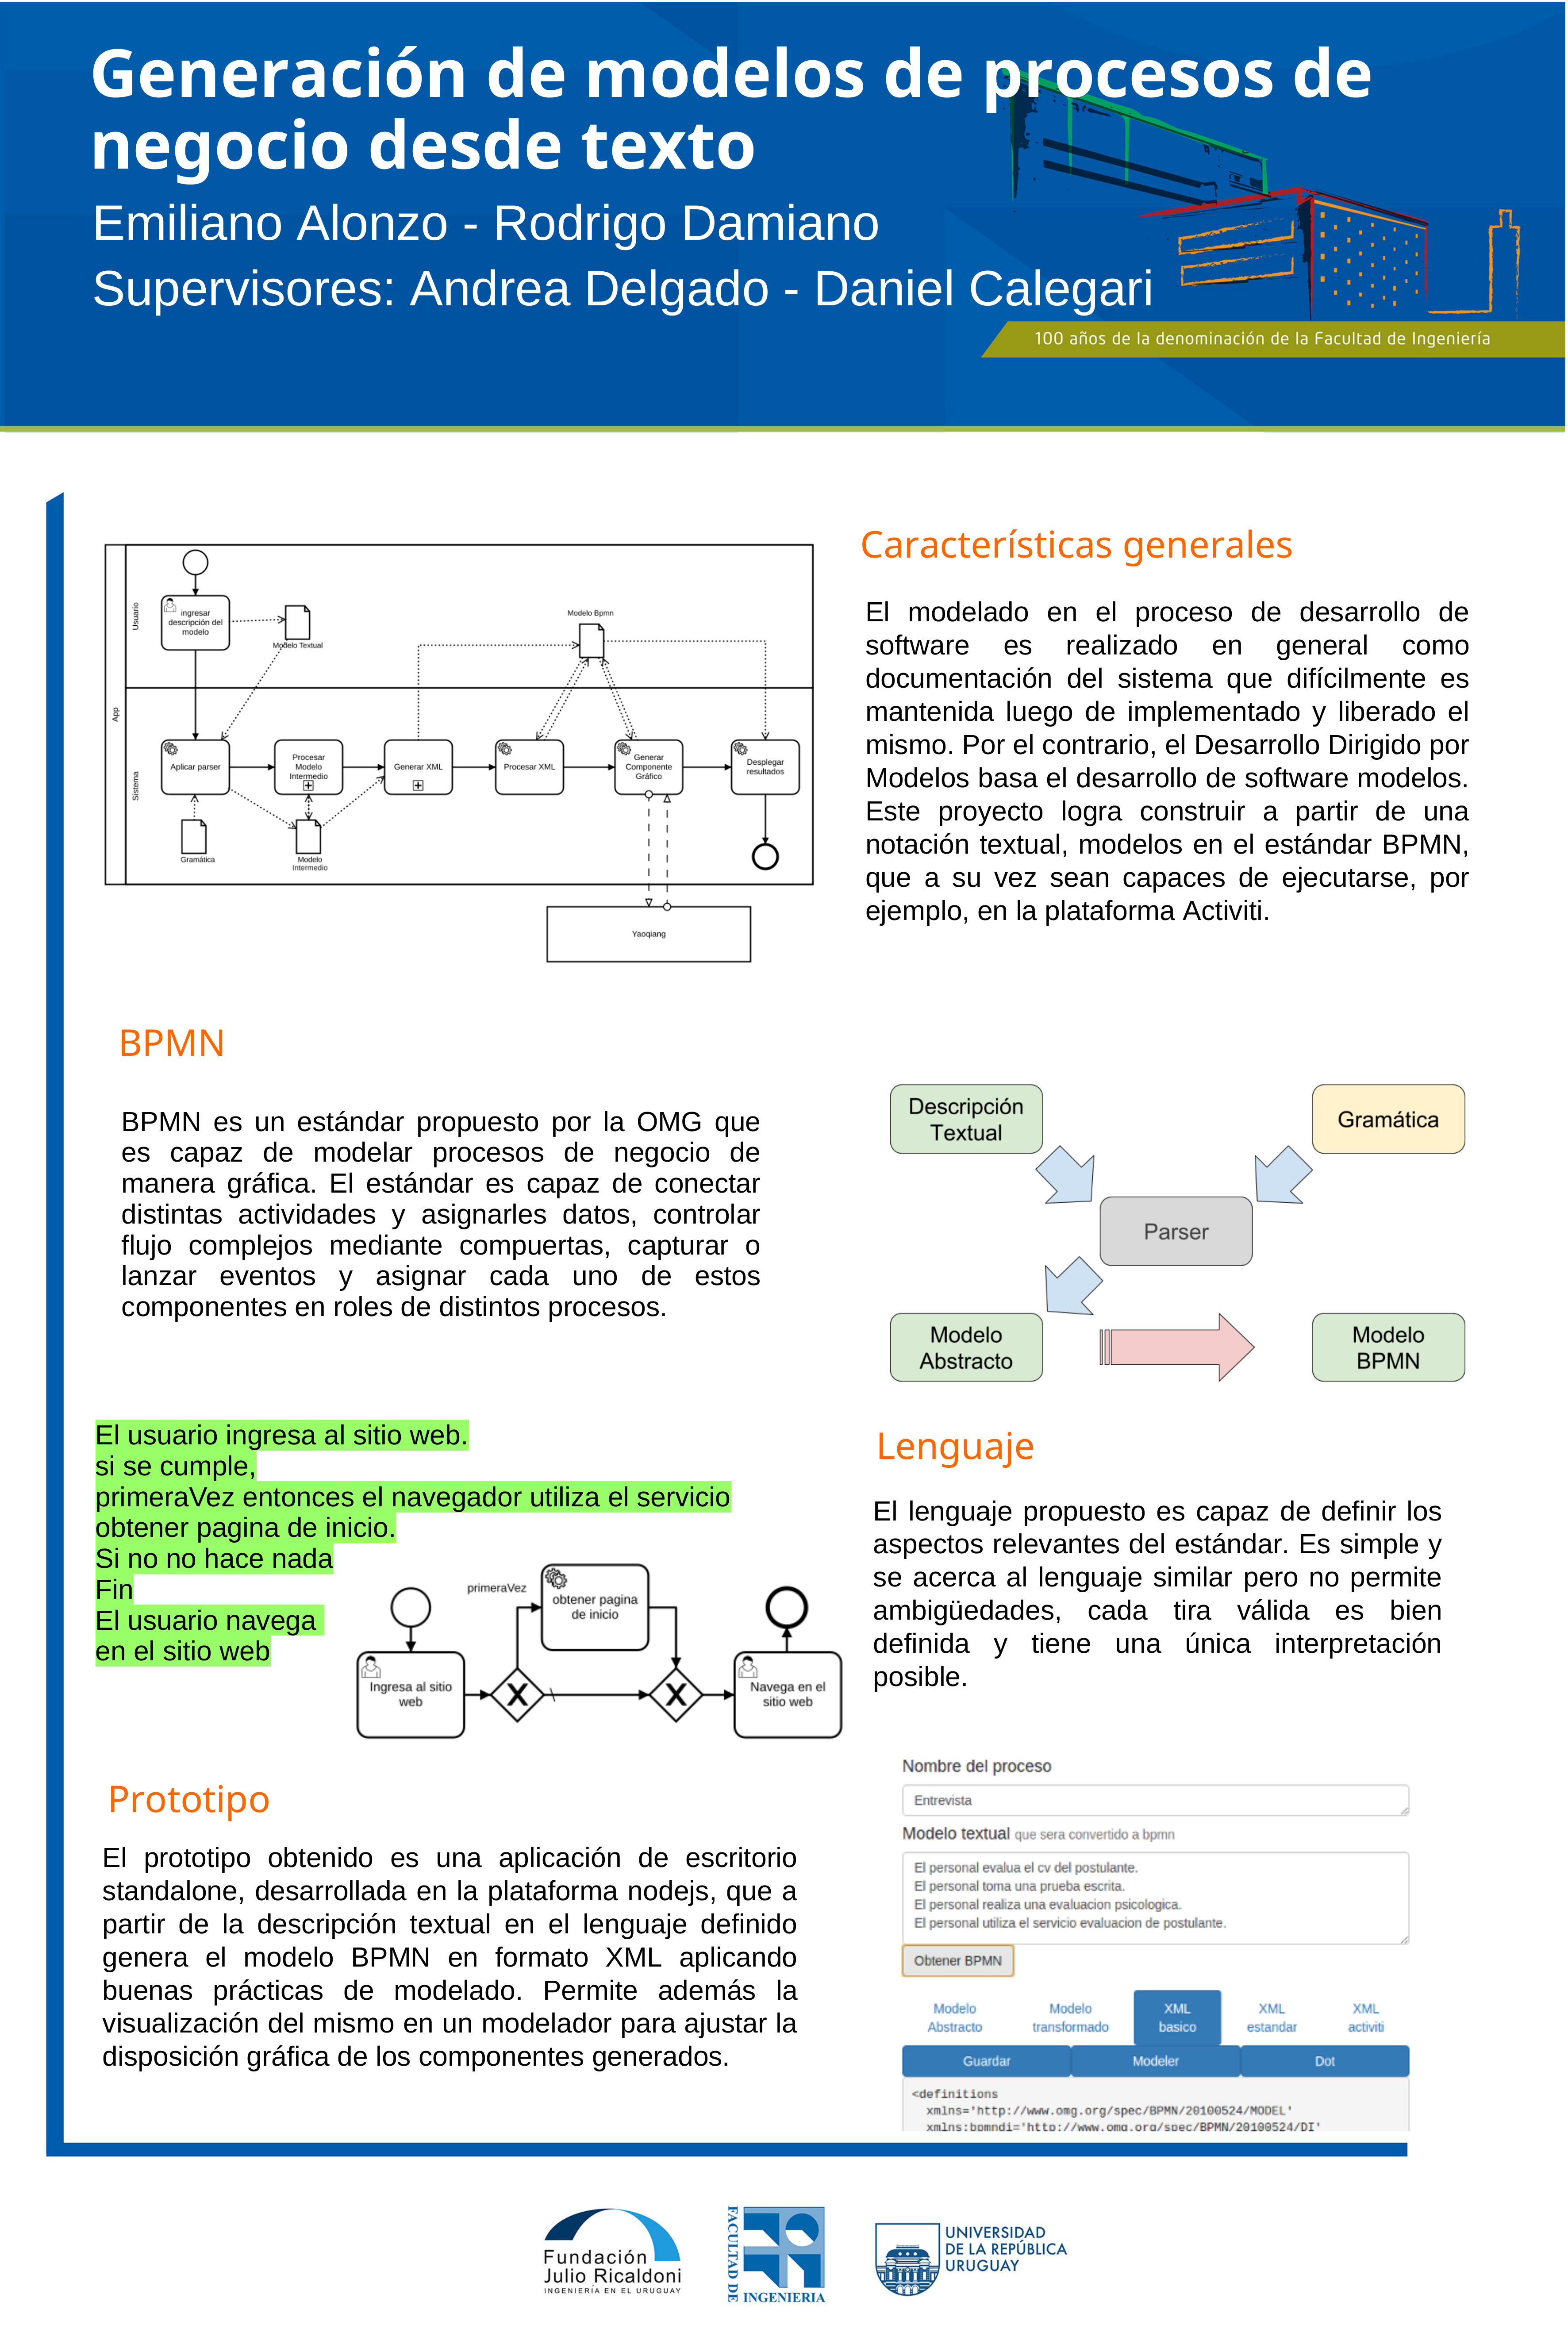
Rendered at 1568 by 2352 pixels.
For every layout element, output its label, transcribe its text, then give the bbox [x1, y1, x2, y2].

text_box Lenguaje [872, 1419, 1422, 1470]
text_box BPMN es un estándar propuesto por la OMG que es capaz de modelar procesos de negocio de manera gráfica. El estándar es capaz de conectar distintas actividades y asignarles datos, controlar flujo complejos mediante compuertas, capturar o lanzar eventos y asignar cada uno de estos componentes en roles de distintos procesos. [115, 1103, 769, 1326]
text_box Emiliano Alonzo - Rodrigo Damiano Supervisores: Andrea Delgado - Daniel Calegari [81, 186, 1414, 327]
text_box Prototipo [104, 1772, 726, 1823]
picture [0, 2, 1565, 2339]
text_box El usuario ingresa al sitio web. si se cumple, primeraVez entonces el navegador utiliza el servicio obtener pagina de inicio. Si no no hace nada Fin El usuario navega en el sitio web [88, 1416, 805, 1670]
text_box BPMN [115, 1016, 638, 1067]
text_box Características generales [857, 517, 1479, 568]
text_box El lenguaje propuesto es capaz de definir los aspectos relevantes del estándar. Es simple y se acerca al lenguaje similar pero no permite ambigüedades, cada tira válida es bien definida y tiene una única interpretación posible. [870, 1490, 1458, 1695]
subtitle Generación de modelos de procesos de negocio desde texto [78, 29, 1411, 176]
text_box El prototipo obtenido es una aplicación de escritorio standalone, desarrollada en la plataforma nodejs, que a partir de la descripción textual en el lenguaje definido genera el modelo BPMN en formato XML aplicando buenas prácticas de modelado. Permite además la visualización del mismo en un modelador para ajustar la disposición gráfica de los componentes generados. [99, 1836, 810, 2075]
text_box El modelado en el proceso de desarrollo de software es realizado en general como documentación del sistema que difícilmente es mantenida luego de implementado y liberado el mismo. Por el contrario, el Desarrollo Dirigido por Modelos basa el desarrollo de software modelos. Este proyecto logra construir a partir de una notación textual, modelos en el estándar BPMN, que a su vez sean capaces de ejecutarse, por ejemplo, en la plataforma Activiti. [862, 591, 1474, 929]
